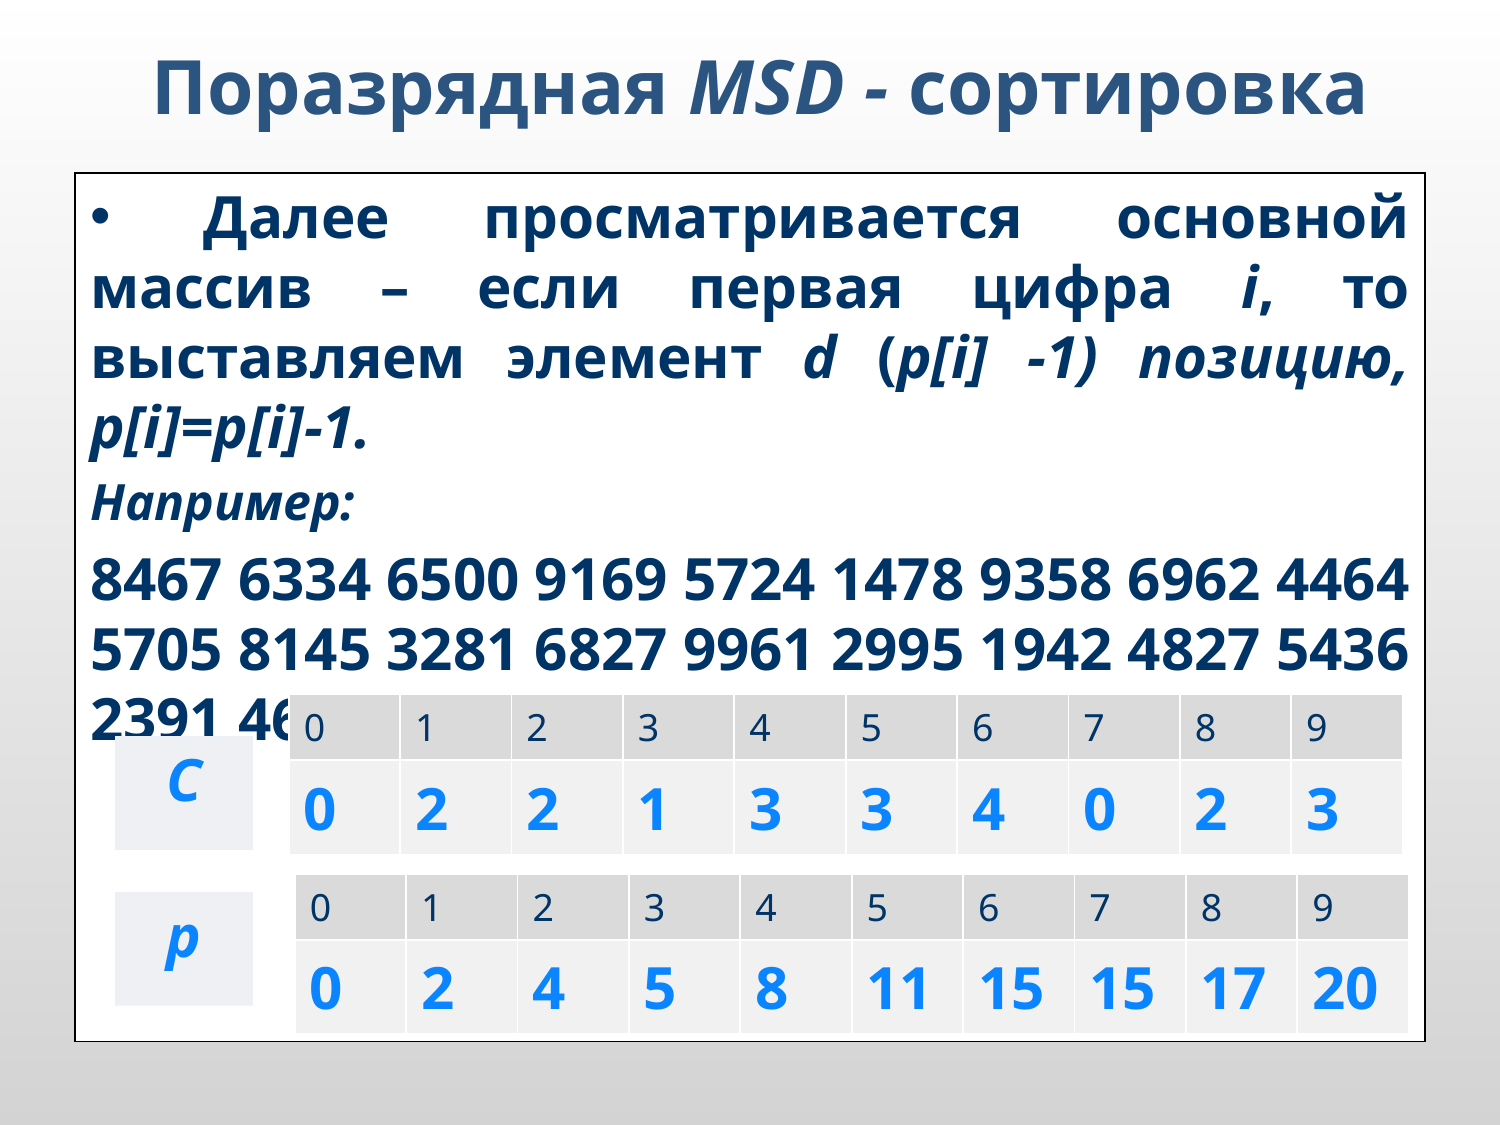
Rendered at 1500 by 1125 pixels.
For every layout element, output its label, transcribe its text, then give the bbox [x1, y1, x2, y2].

table_cell 0 [290, 761, 399, 854]
text_box p [115, 891, 253, 1006]
list Далее просматривается основной массив – если первая цифра i, то выставляем элемент d (p[i] -1) позицию, p[i]=p[i]-1. Например: 8467 6334 6500 9169 5724 1478 9358 6962 4464 5705 8145 3281 6827 9961 2995 1942 4827 5436 2391 4604 [75, 173, 1425, 1042]
table_header 6 [958, 695, 1068, 759]
table_cell 20 [1298, 941, 1408, 1033]
table_header 1 [407, 875, 517, 939]
table_header 3 [624, 695, 733, 759]
table_header 3 [630, 875, 739, 939]
table_header 8 [1187, 875, 1296, 939]
table_cell 2 [401, 761, 511, 854]
table_header 4 [741, 875, 851, 939]
table_cell 3 [735, 761, 845, 854]
table_cell 3 [847, 761, 956, 854]
table_cell 15 [1075, 941, 1185, 1033]
table_cell 17 [1187, 941, 1296, 1033]
table_header 5 [853, 875, 962, 939]
table_cell 15 [964, 941, 1074, 1033]
table_cell 0 [1069, 761, 1179, 854]
table_cell 0 [296, 941, 405, 1033]
text_box С [115, 736, 253, 850]
table_header 2 [518, 875, 628, 939]
table_header 0 [290, 695, 399, 759]
table_header 9 [1298, 875, 1408, 939]
table_cell 5 [630, 941, 739, 1033]
table_header 9 [1292, 695, 1402, 759]
table_header 4 [735, 695, 845, 759]
table_header 0 [296, 875, 405, 939]
table_cell 4 [958, 761, 1068, 854]
table_cell 11 [853, 941, 962, 1033]
table_header 2 [512, 695, 622, 759]
table_header 1 [401, 695, 511, 759]
table_header 6 [964, 875, 1074, 939]
text_box Поразрядная MSD - сортировка [85, 47, 1436, 123]
table_cell 3 [1292, 761, 1402, 854]
table_header 5 [847, 695, 956, 759]
table_cell 1 [624, 761, 733, 854]
table_cell 2 [1181, 761, 1290, 854]
table_header 8 [1181, 695, 1290, 759]
table_cell 2 [512, 761, 622, 854]
table_cell 2 [407, 941, 517, 1033]
table_cell 4 [518, 941, 628, 1033]
table_header 7 [1075, 875, 1185, 939]
table_cell 8 [741, 941, 851, 1033]
table_header 7 [1069, 695, 1179, 759]
